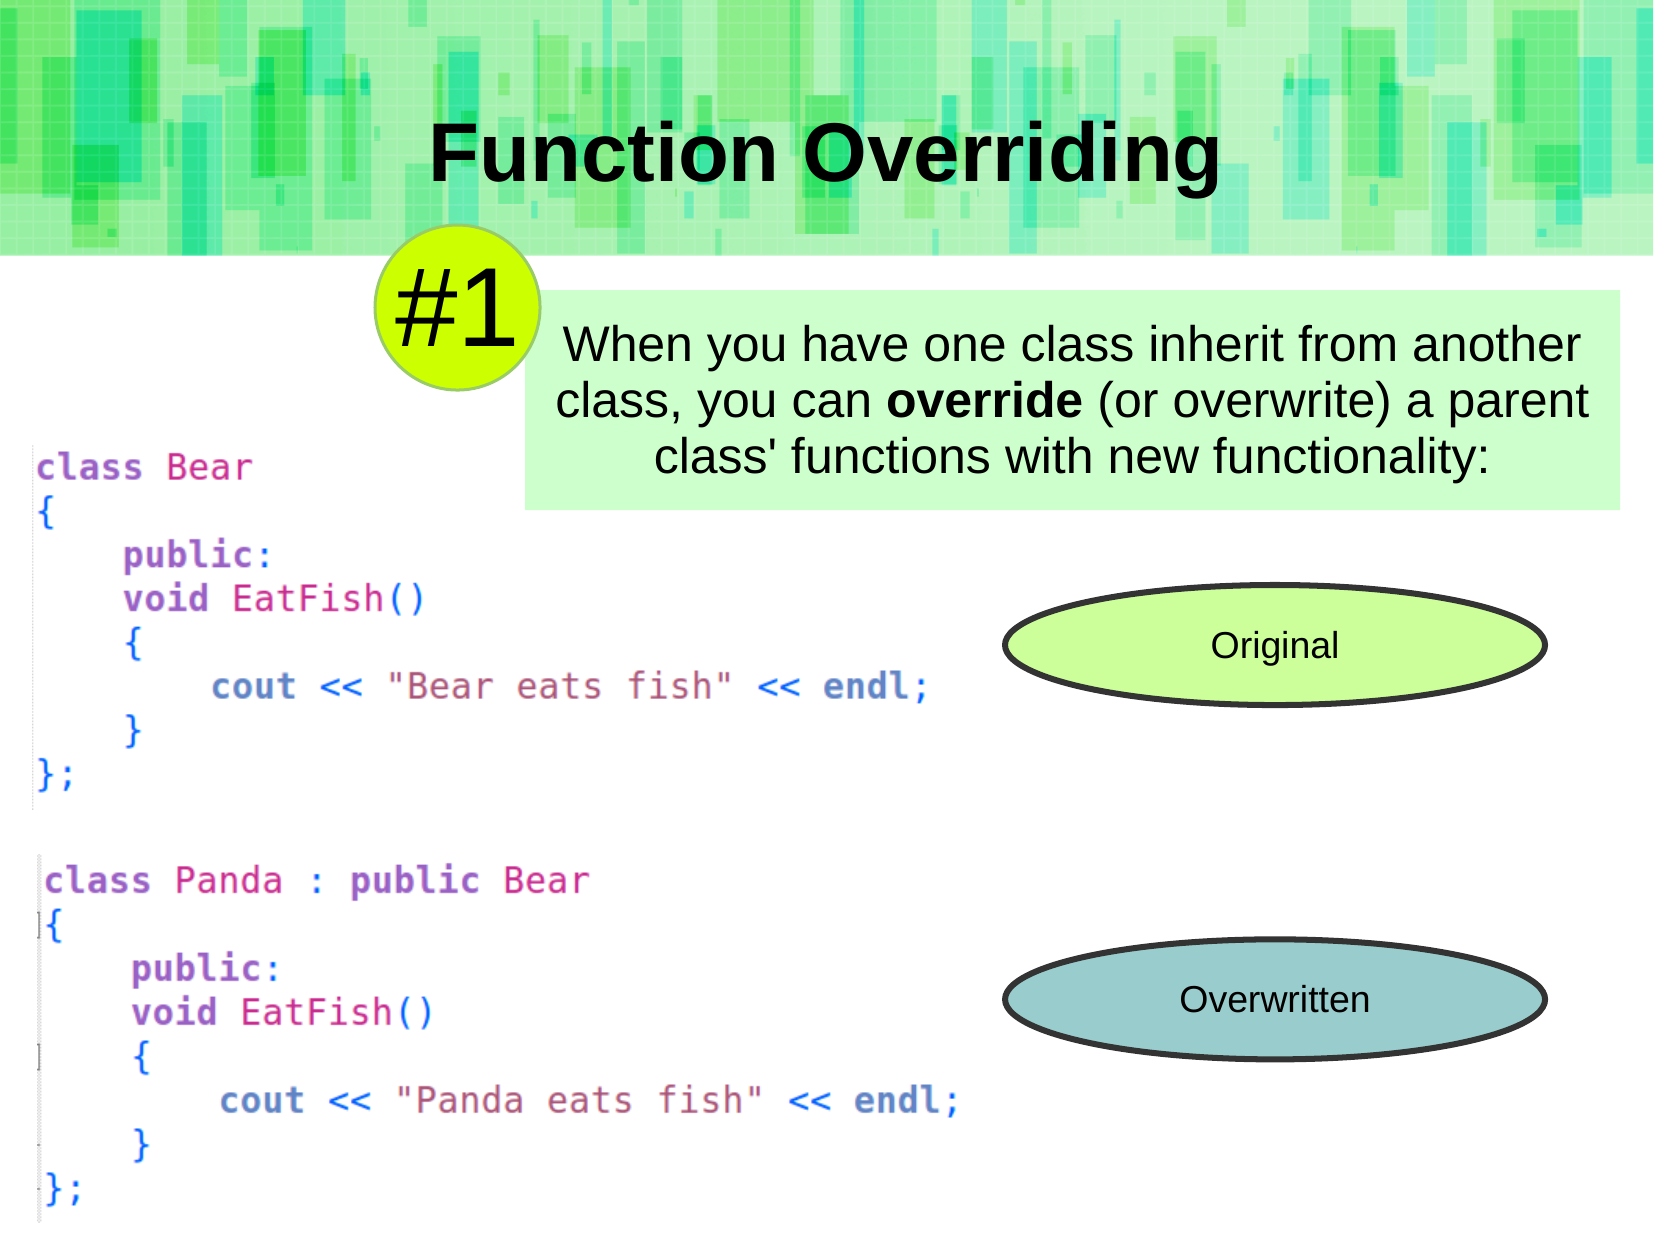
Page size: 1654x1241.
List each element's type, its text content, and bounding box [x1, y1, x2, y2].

text_box Overwritten [1005, 939, 1546, 1060]
text_box When you have one class inherit from another class, you can override (or overwrite) a parent class' functions with new functionality: [525, 290, 1621, 511]
text_box #1 [375, 225, 541, 391]
title Function Overriding [82, 49, 1571, 257]
text_box Original [1005, 585, 1546, 706]
picture [0, 0, 1654, 1241]
